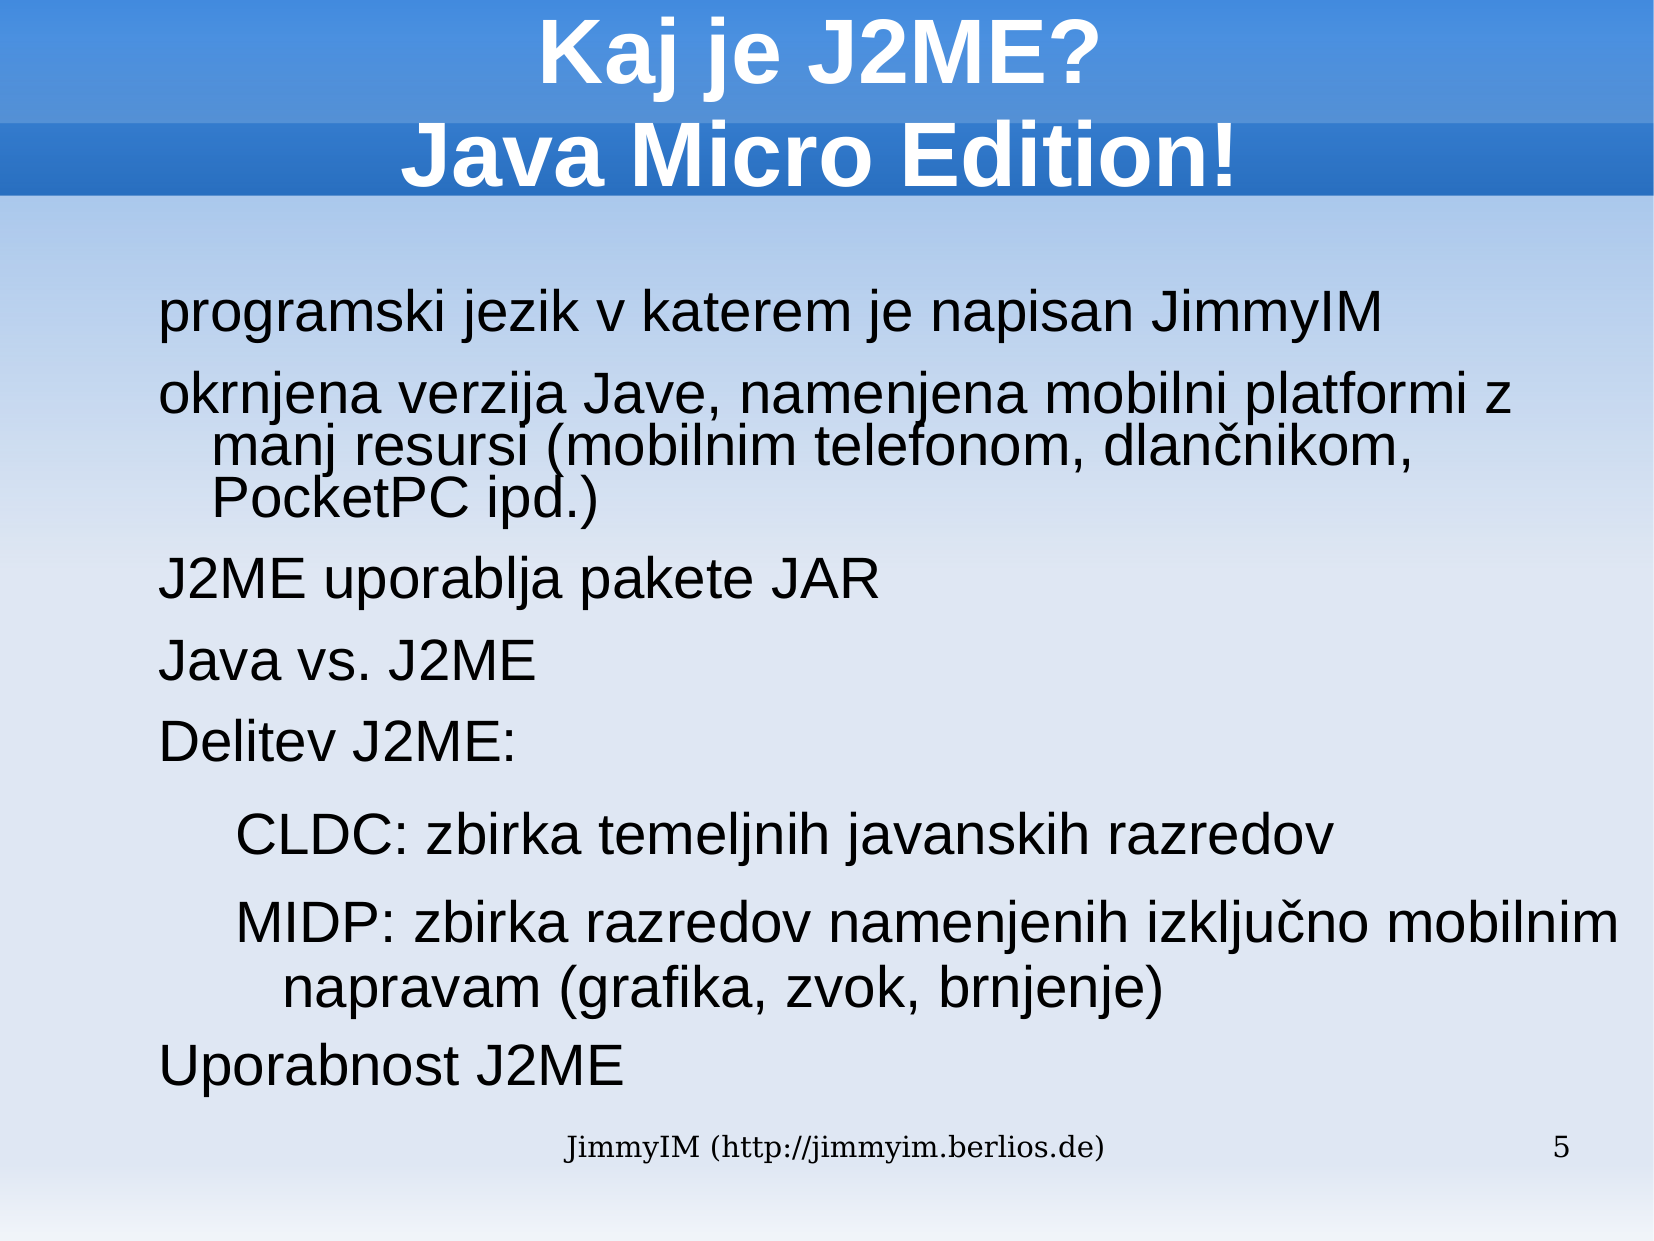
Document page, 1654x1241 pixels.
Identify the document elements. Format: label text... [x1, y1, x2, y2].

list programski jezik v katerem je napisan JimmyIM okrnjena verzija Jave, namenjena mobilni platformi z manj resursi (mobilnim telefonom, dlančnikom, PocketPC ipd.) J2ME uporablja pakete JAR Java vs. J2ME Delitev J2ME: CLDC: zbirka temeljnih javanskih razredov MIDP: zbirka razredov namenjenih izključno mobilnim napravam (grafika, zvok, brnjenje) Uporabnost J2ME [140, 290, 1629, 1109]
picture [0, 0, 1654, 1241]
title Kaj je J2ME? Java Micro Edition! [76, 0, 1565, 208]
